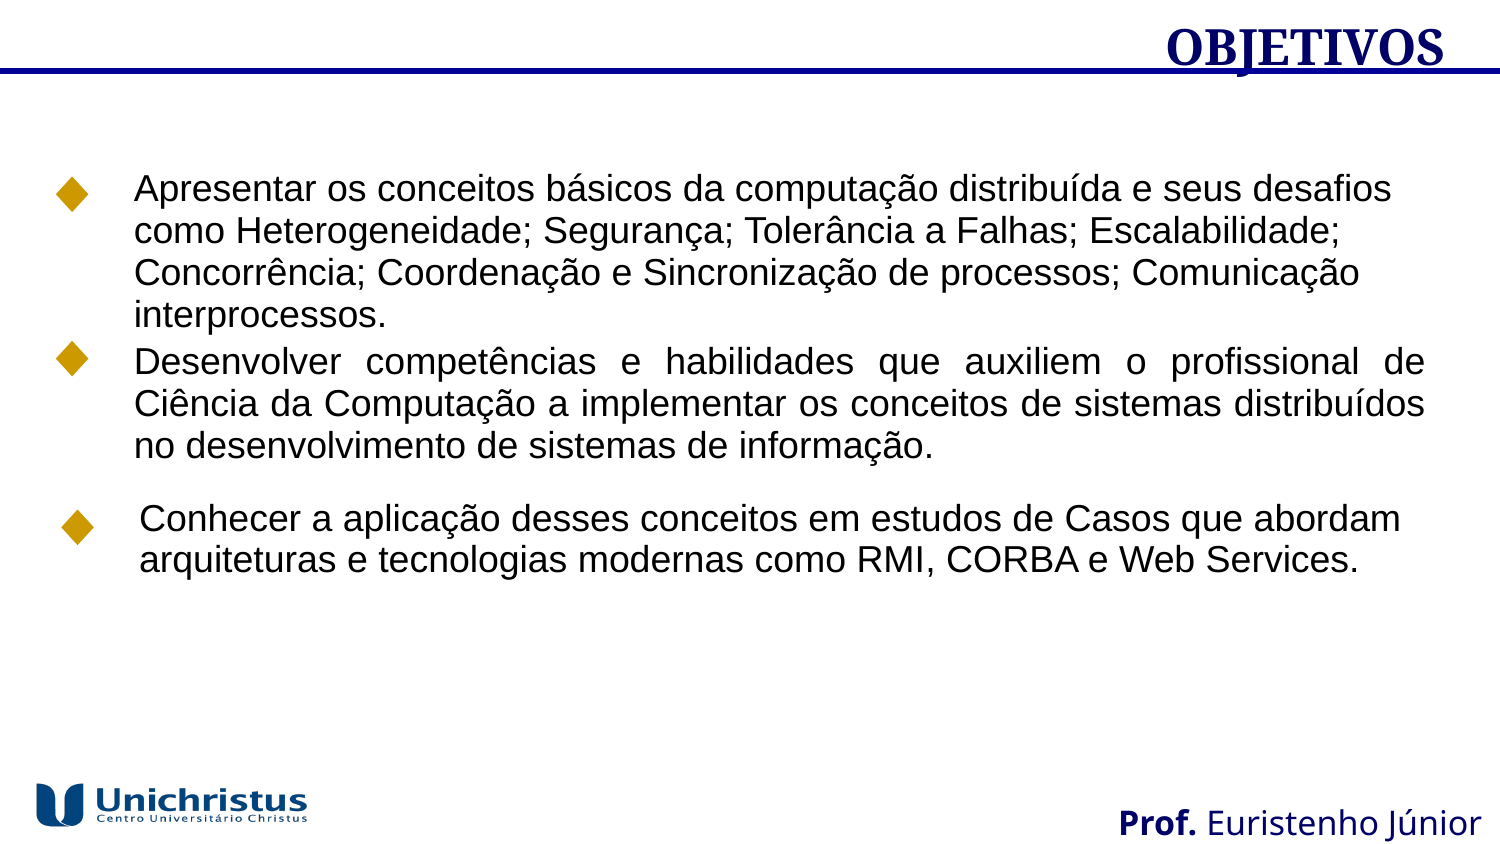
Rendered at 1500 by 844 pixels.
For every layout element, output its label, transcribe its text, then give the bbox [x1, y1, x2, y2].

text_box Conhecer a aplicação desses conceitos em estudos de Casos que abordam arquiteturas e tecnologias modernas como RMI, CORBA e Web Services. [124, 489, 1446, 589]
text_box Desenvolver competências e habilidades que auxiliem o profissional de Ciência da Computação a implementar os conceitos de sistemas distribuídos no desenvolvimento de sistemas de informação. [119, 333, 1441, 474]
text_box OBJETIVOS [1150, 74, 1493, 78]
text_box [55, 340, 89, 377]
picture [32, 781, 311, 828]
text_box [61, 509, 94, 546]
text_box Prof. Euristenho Júnior [1103, 791, 1500, 844]
text_box [55, 176, 89, 213]
text_box Apresentar os conceitos básicos da computação distribuída e seus desafios como Heterogeneidade; Segurança; Tolerância a Falhas; Escalabilidade; Concorrência; Coordenação e Sincronização de processos; Comunicação interprocessos. [119, 160, 1452, 344]
text_box OBJETIVOS [1150, 4, 1493, 68]
